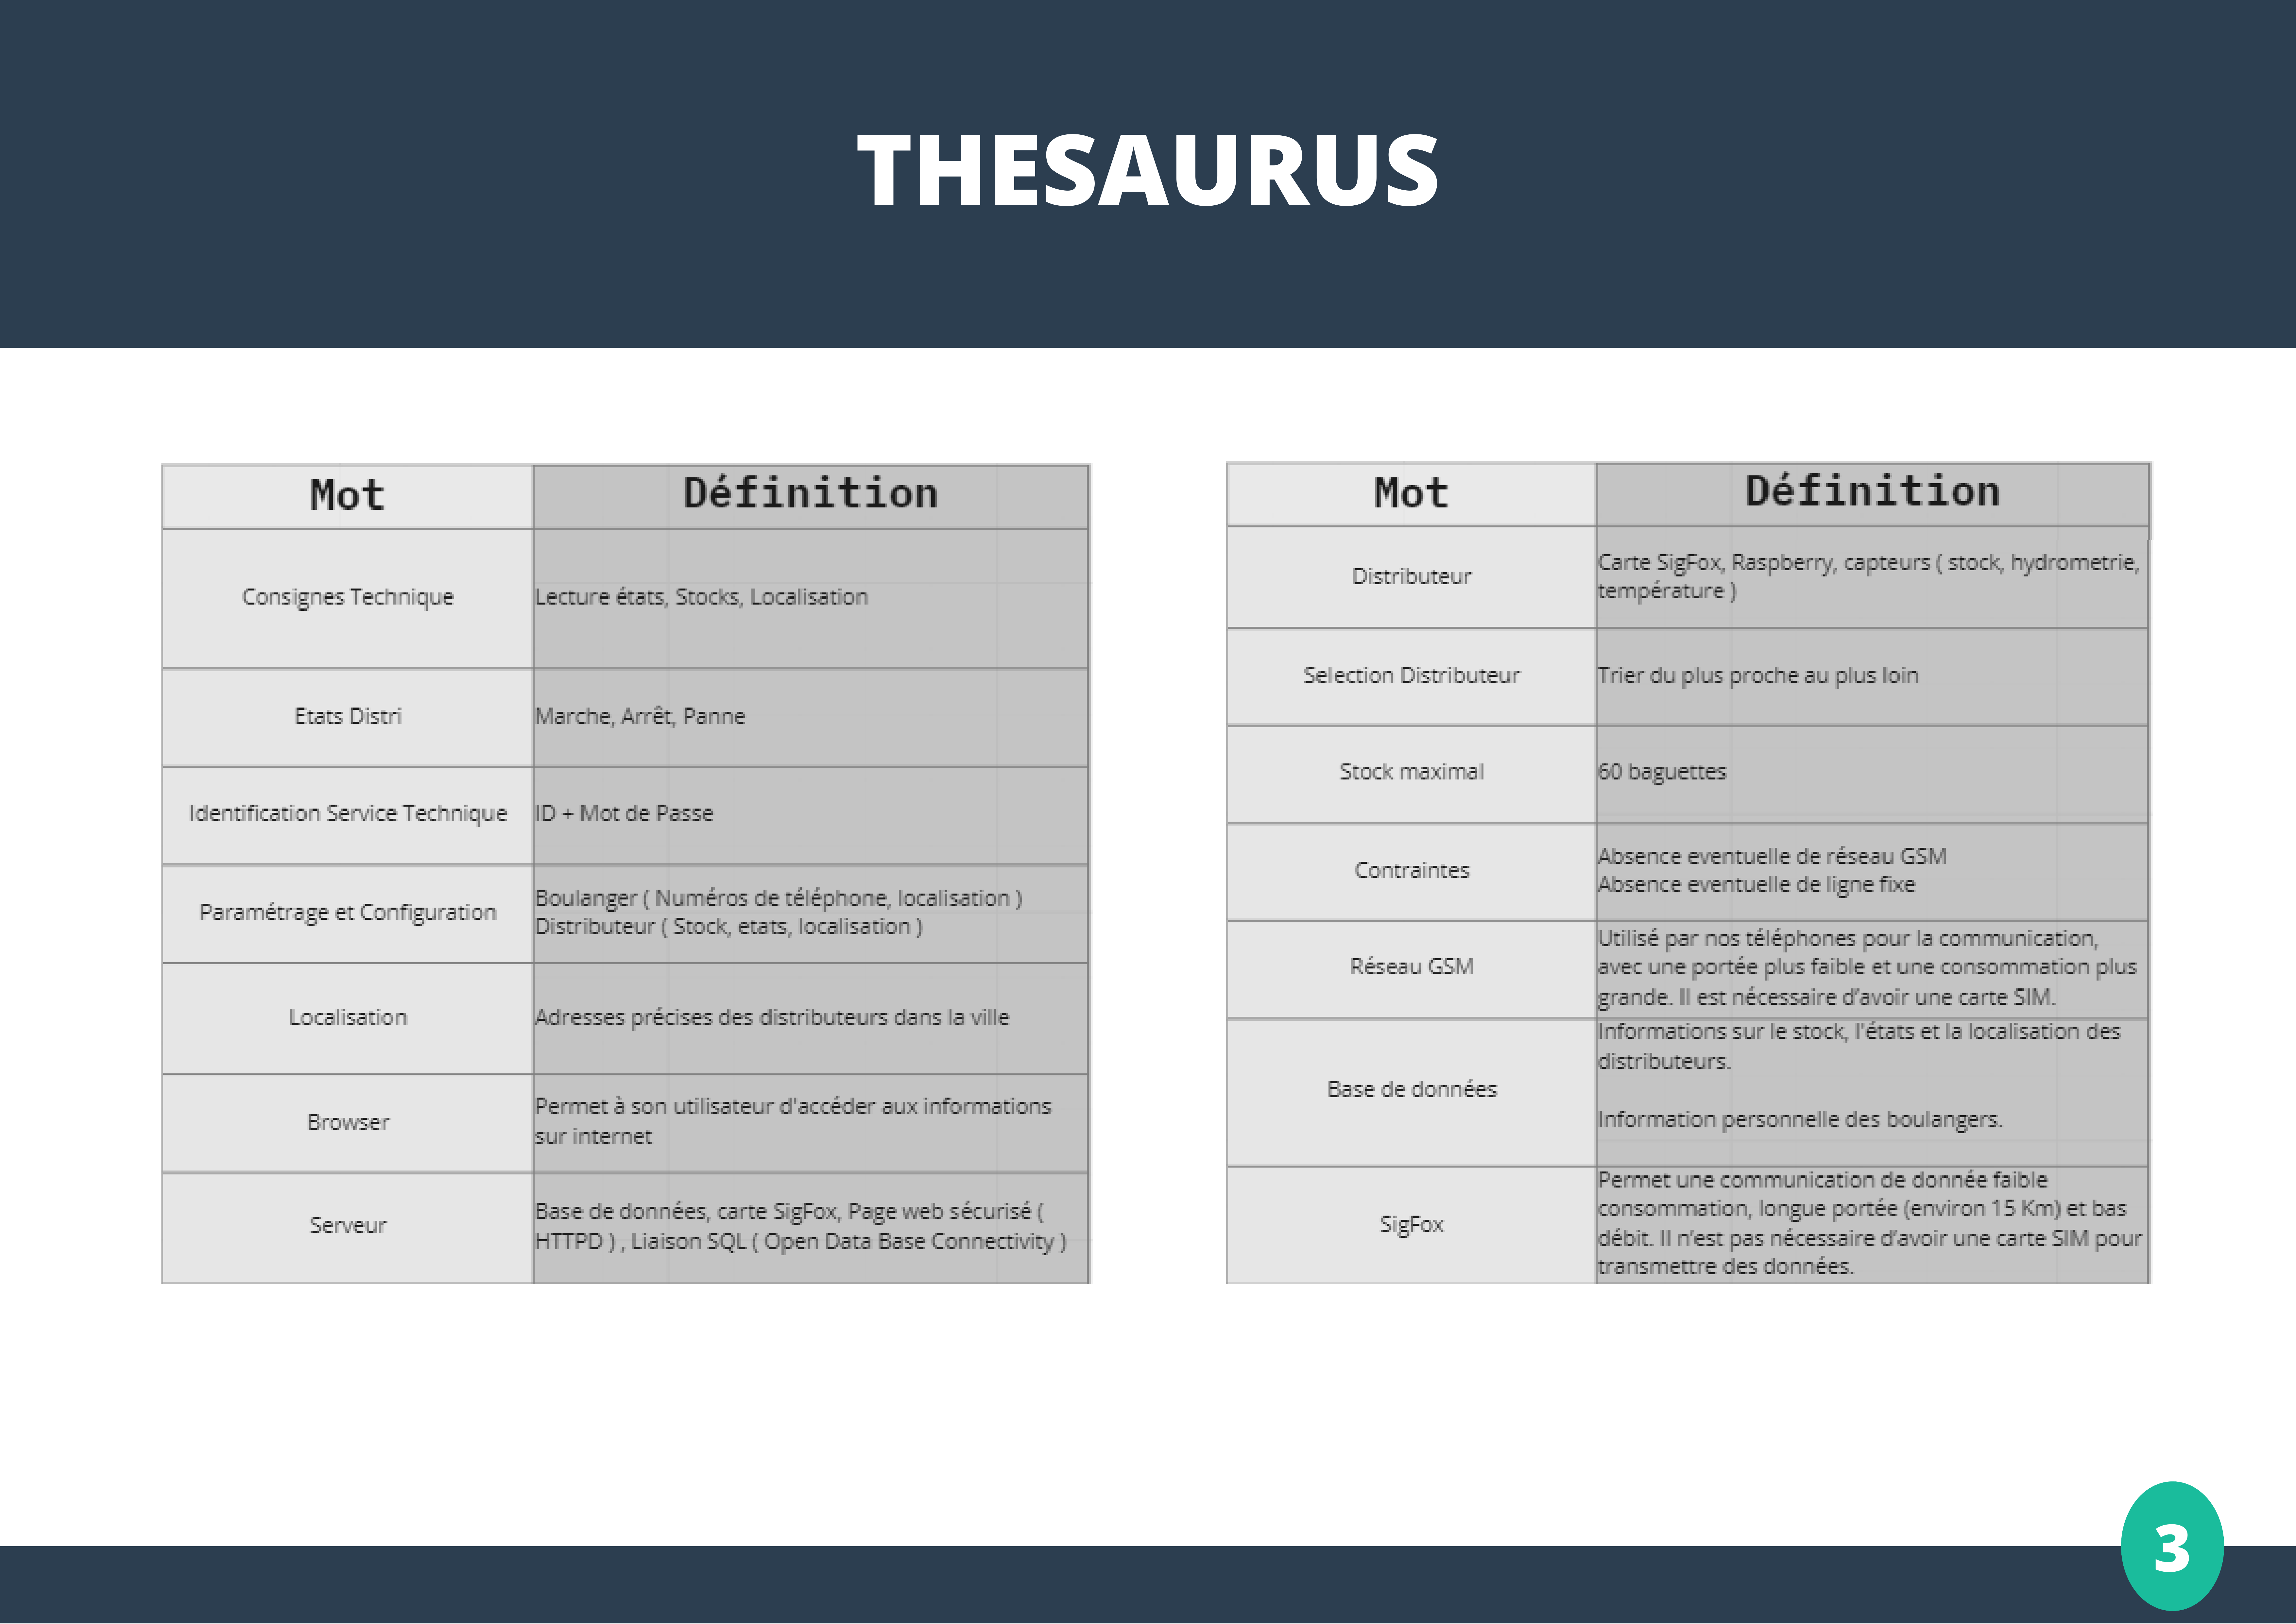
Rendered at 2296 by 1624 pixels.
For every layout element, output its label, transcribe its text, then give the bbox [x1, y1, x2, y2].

title THESAURUS [82, 64, 2214, 270]
picture [161, 463, 1093, 1284]
picture [1216, 461, 2154, 1284]
